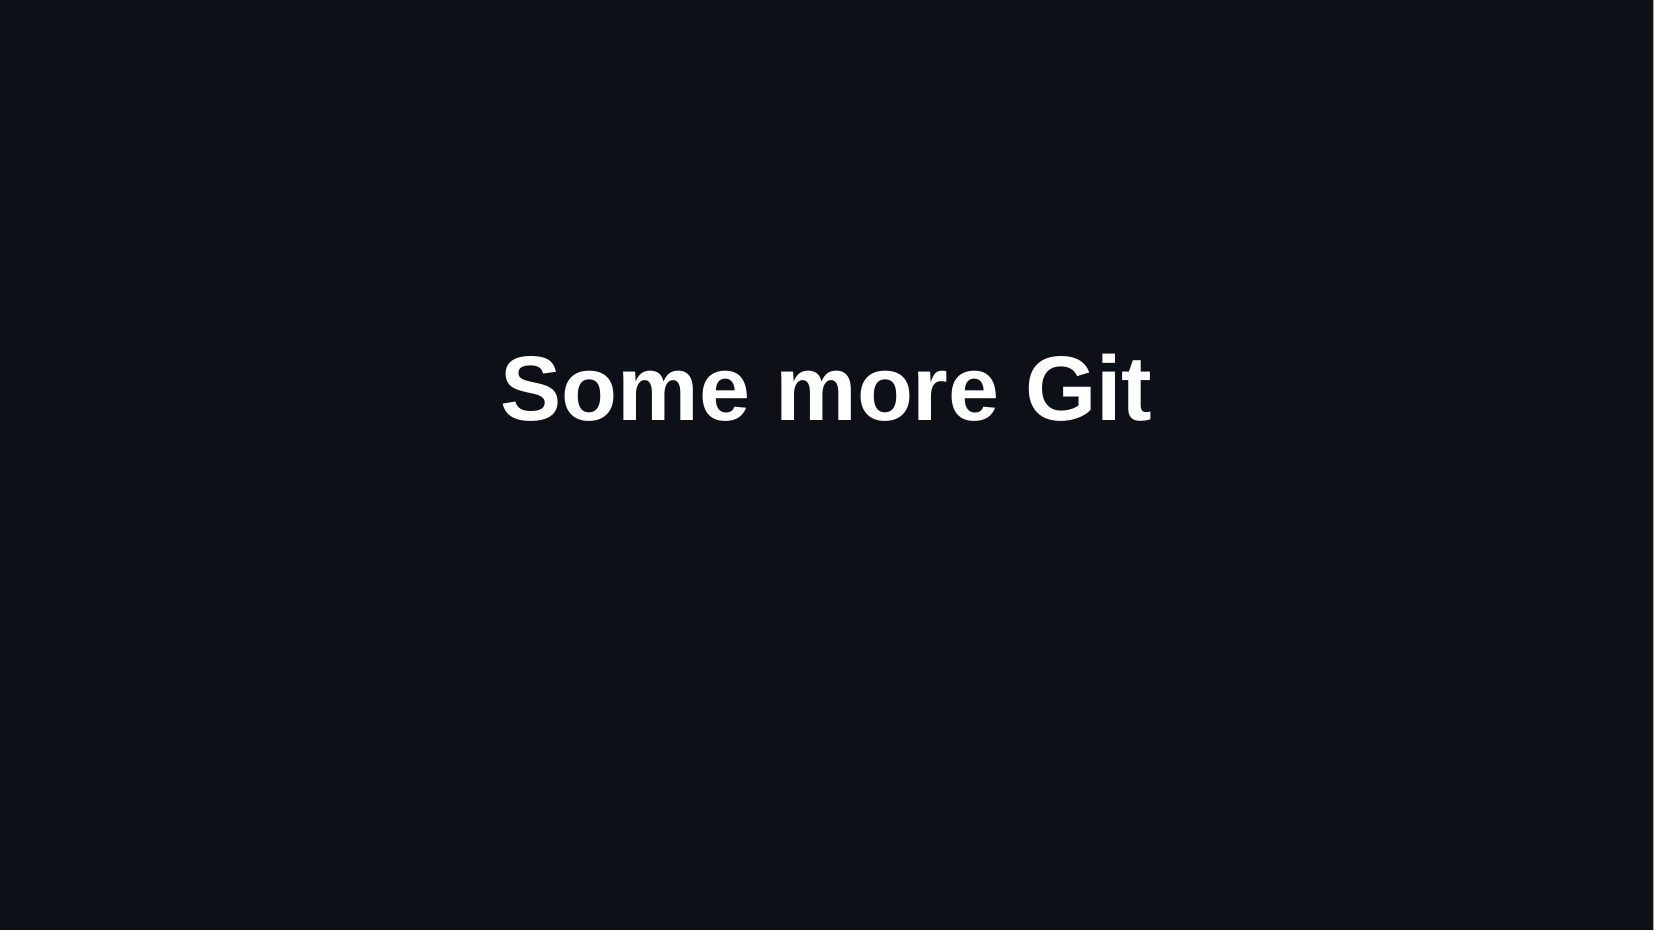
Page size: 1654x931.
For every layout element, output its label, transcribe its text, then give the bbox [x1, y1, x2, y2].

subtitle Some more Git [82, 234, 1571, 618]
